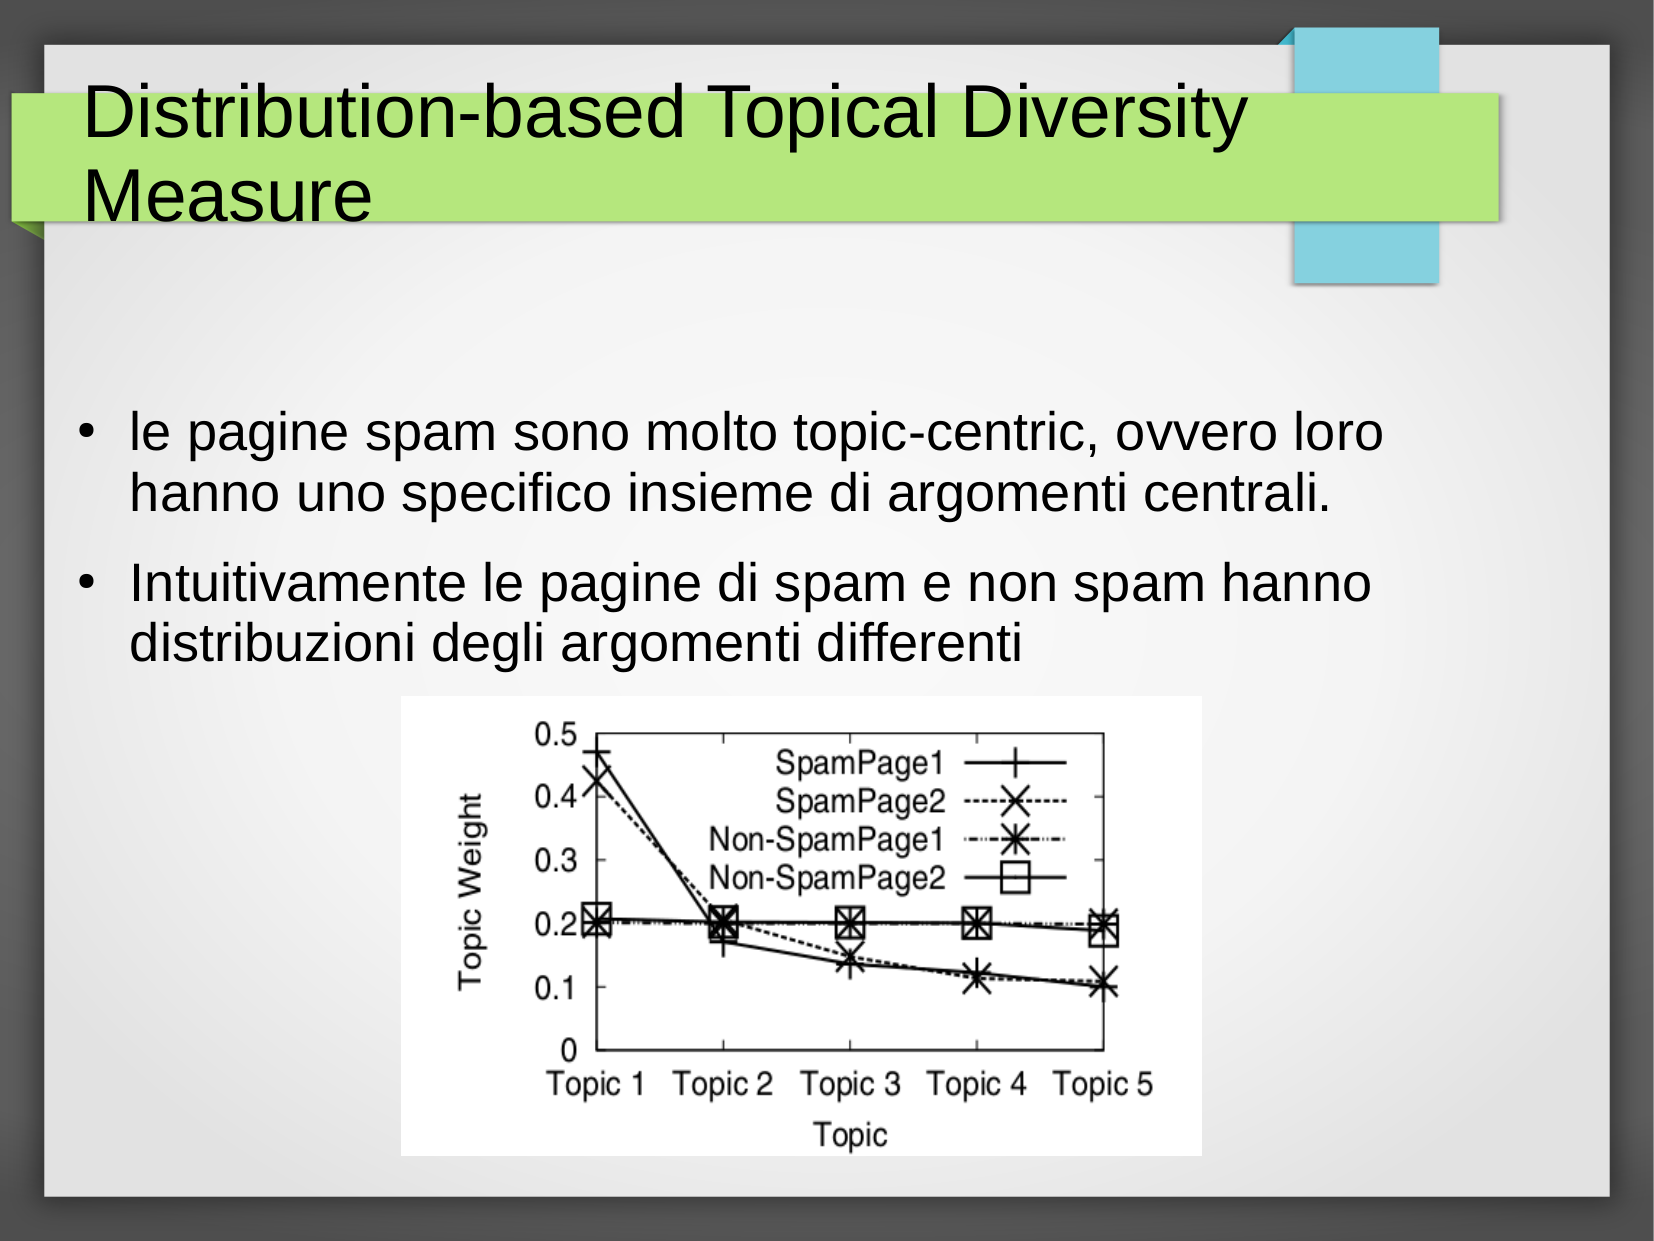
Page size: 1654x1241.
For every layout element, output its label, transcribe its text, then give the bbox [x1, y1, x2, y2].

title Distribution-based Topical Diversity Measure [82, 69, 1264, 238]
picture [0, 0, 1654, 1241]
list le pagine spam sono molto topic-centric, ovvero loro hanno uno specifico insieme di argomenti centrali. Intuitivamente le pagine di spam e non spam hanno distribuzioni degli argomenti differenti [59, 401, 1536, 1040]
